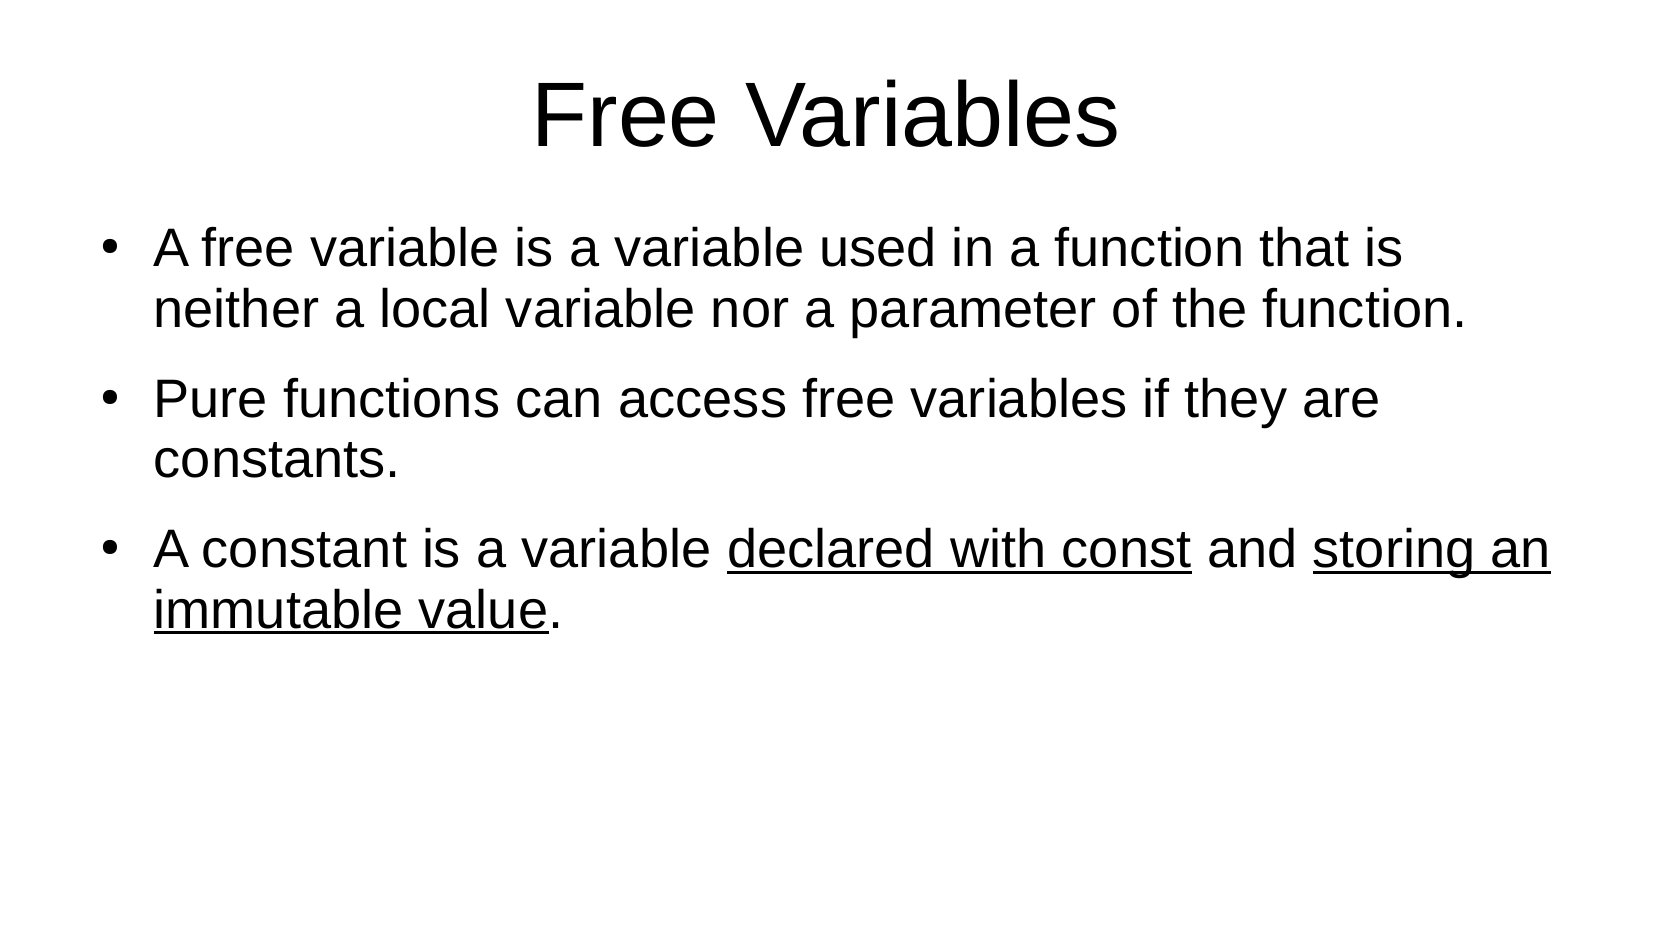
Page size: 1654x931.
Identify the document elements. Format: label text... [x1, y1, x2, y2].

title Free Variables [82, 37, 1571, 193]
list A free variable is a variable used in a function that is neither a local variable nor a parameter of the function. Pure functions can access free variables if they are constants. A constant is a variable declared with const and storing an immutable value. [82, 217, 1571, 758]
